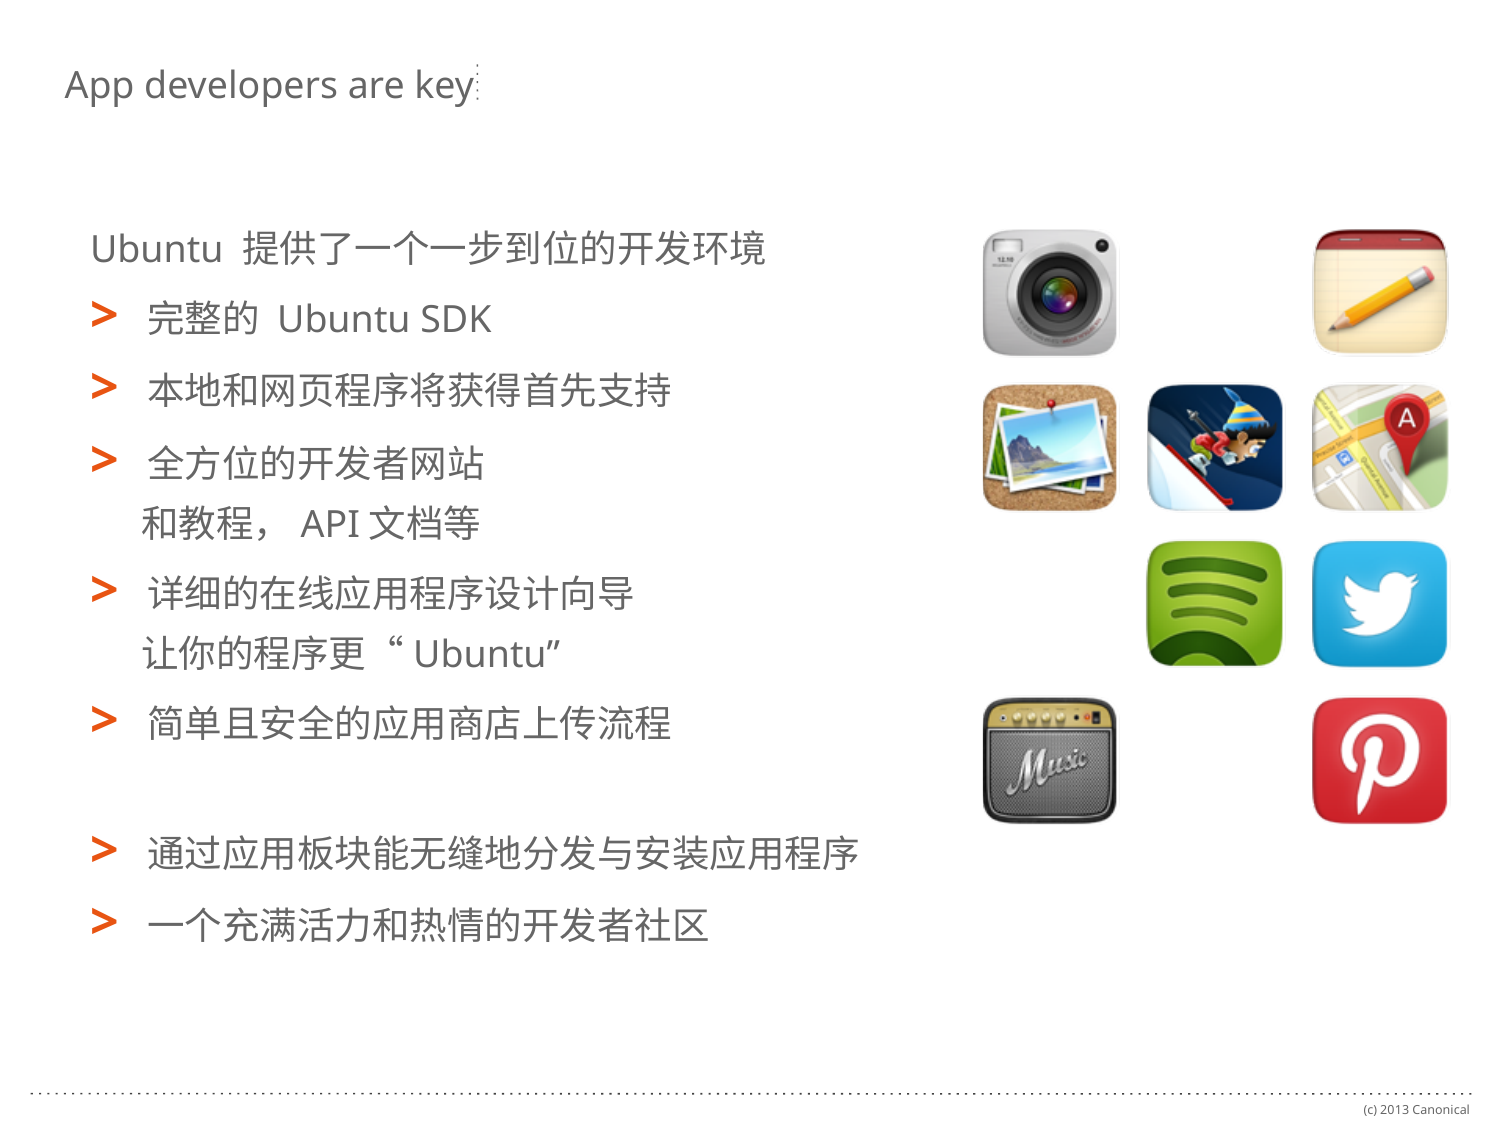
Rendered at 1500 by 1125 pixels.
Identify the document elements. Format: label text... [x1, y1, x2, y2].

text_box [982, 228, 1452, 826]
text_box (c) 2013 Canonical [19, 1099, 1485, 1119]
title App developers are key [49, 53, 503, 114]
list Ubuntu 提供了一个一步到位的开发环境 > 完整的 Ubuntu SDK > 本地和网页程序将获得首先支持 > 全方位的开发者网站 和教程，API文档等 > 详细的在线应用程序设计向导 让你的程序更“Ubuntu” > 简单且安全的应用商店上传流程 > 通过应用板块能无缝地分发与安装应用程序 > 一个充满活力和热情的开发者社区 [75, 209, 1425, 1078]
